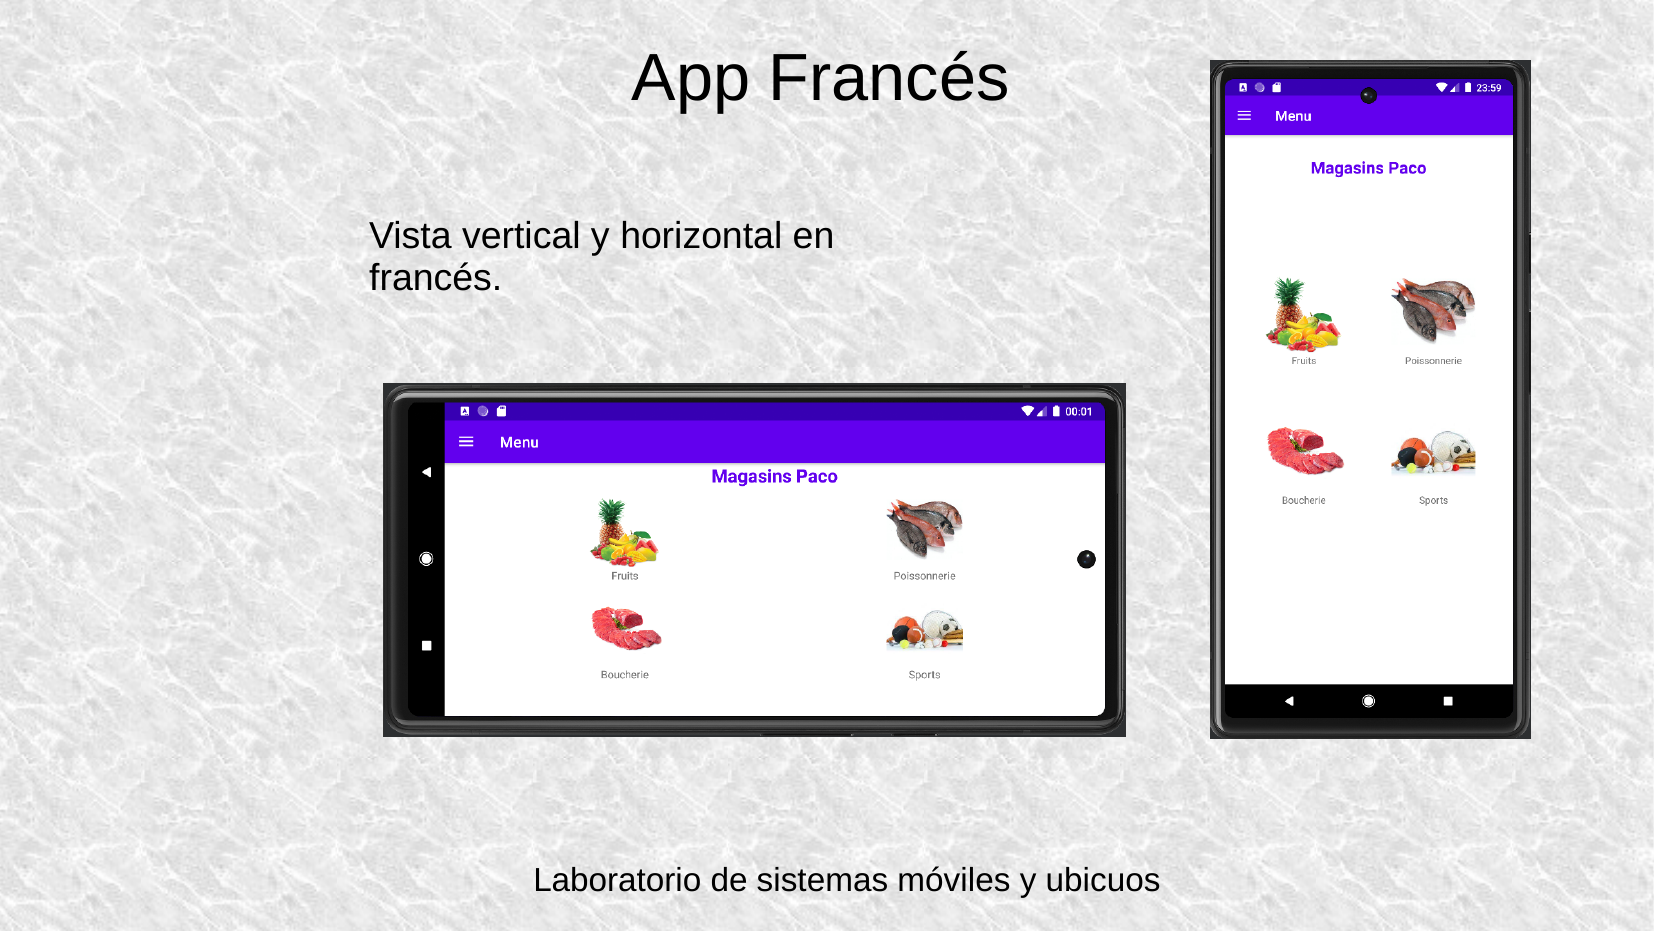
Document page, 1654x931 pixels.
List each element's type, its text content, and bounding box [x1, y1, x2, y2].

title App Francés [76, 0, 1565, 156]
picture [0, 0, 1654, 931]
text_box Vista vertical y horizontal en francés. [354, 206, 857, 348]
text_box Laboratorio de sistemas móviles y ubicuos [59, 854, 1565, 931]
